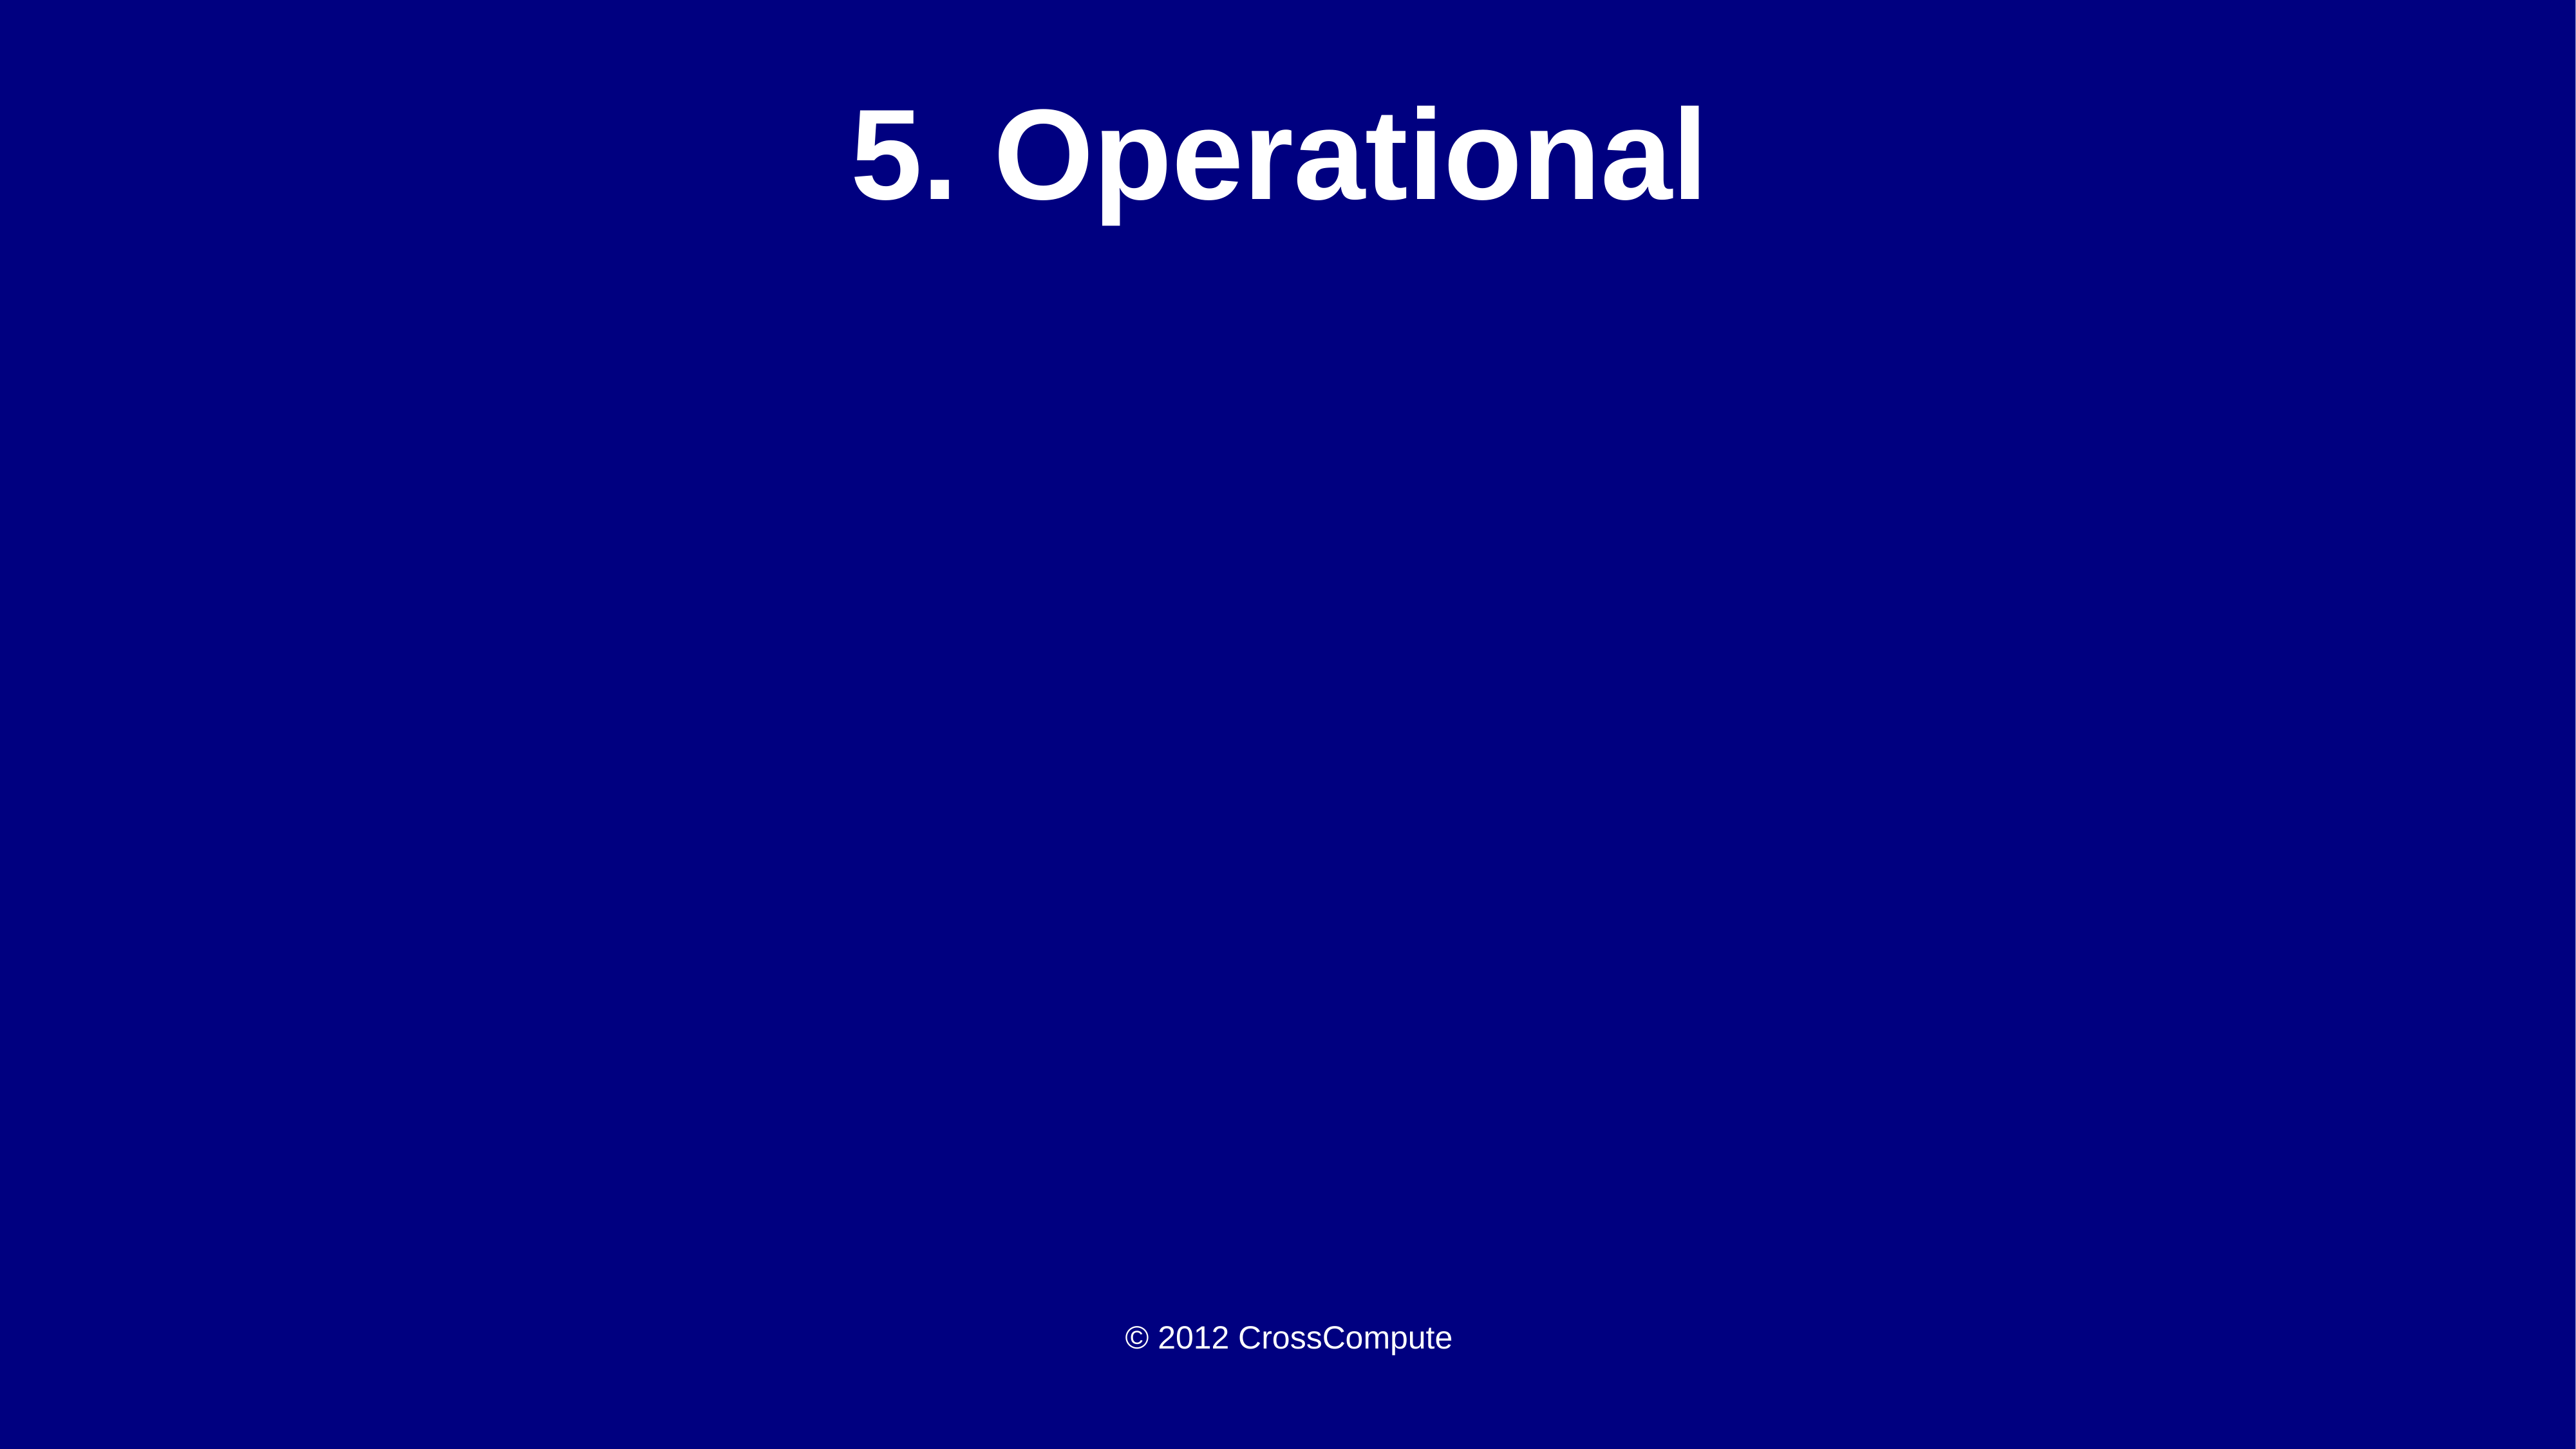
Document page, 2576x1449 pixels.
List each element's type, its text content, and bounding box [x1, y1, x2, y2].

title 5. Operational [72, 19, 2488, 290]
